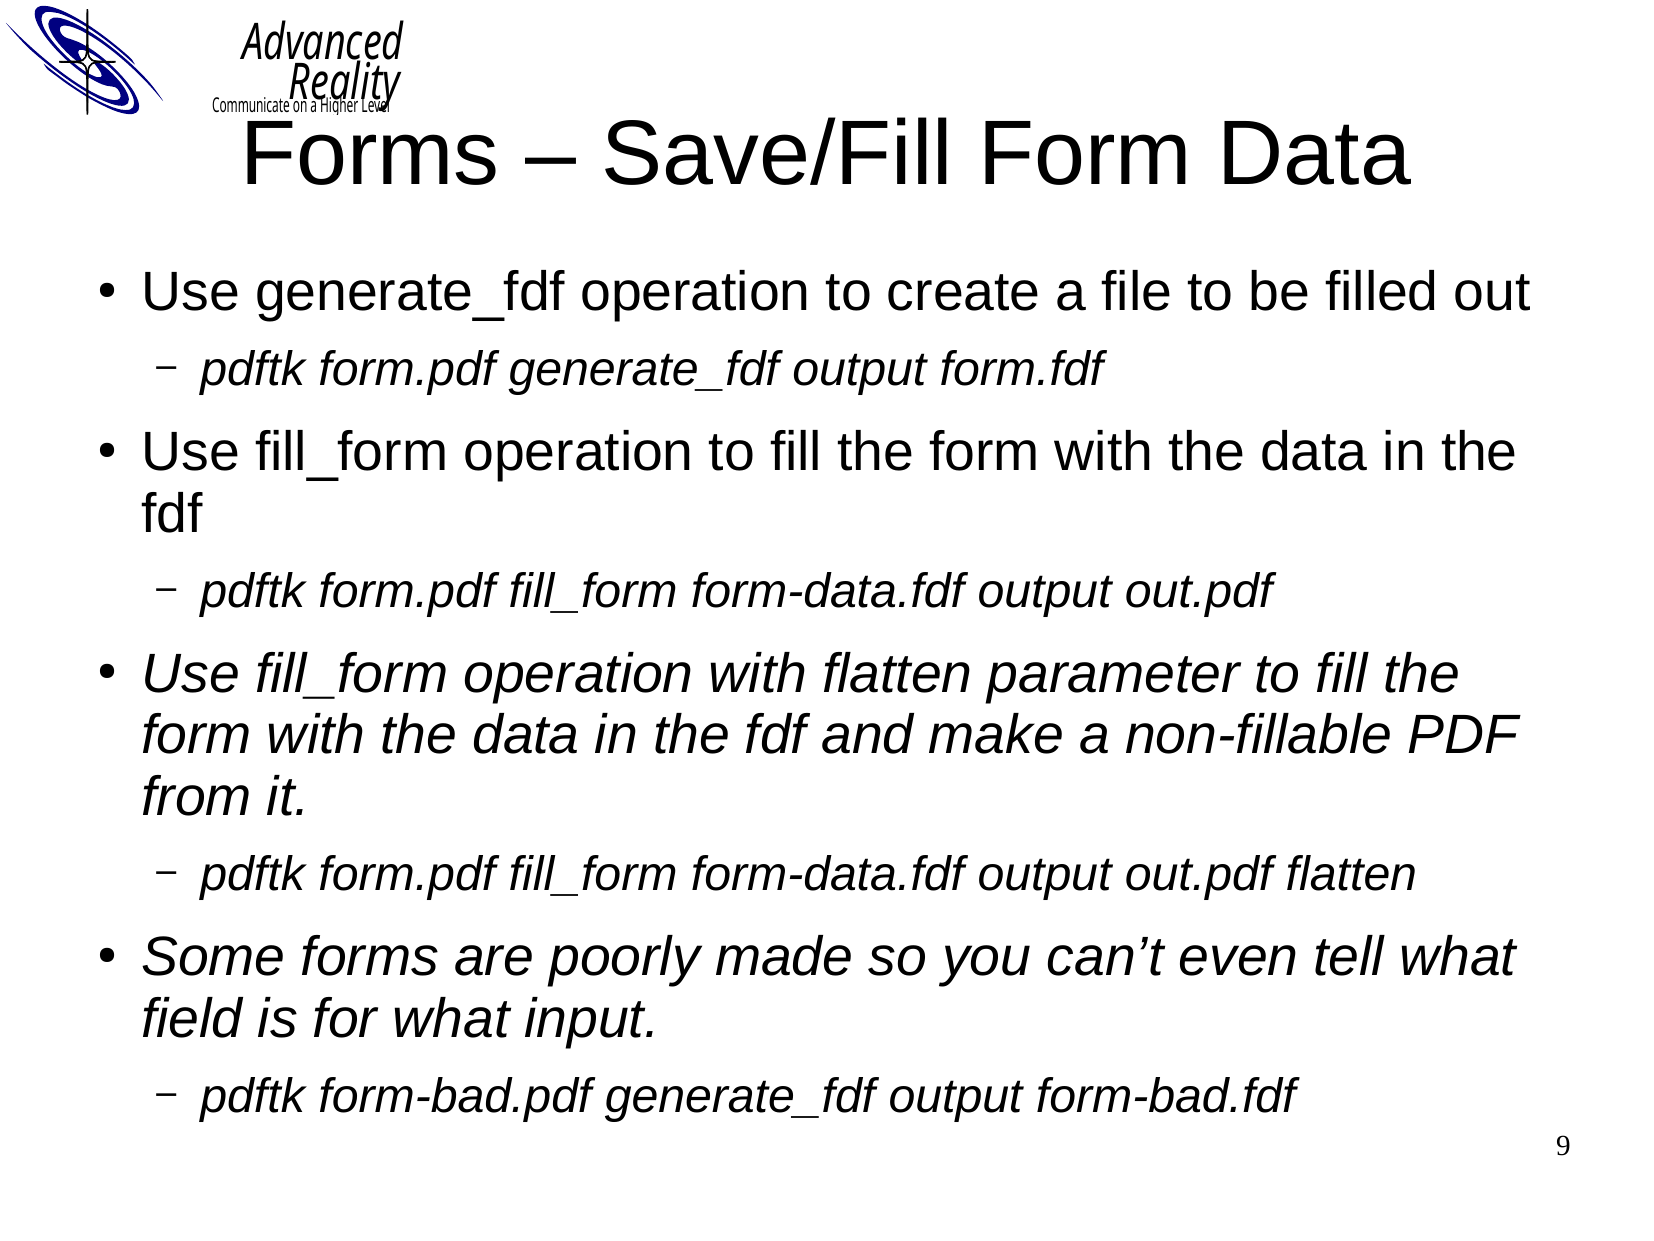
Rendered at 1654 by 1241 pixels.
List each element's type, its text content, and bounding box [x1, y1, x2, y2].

title Forms – Save/Fill Form Data [82, 49, 1571, 257]
list Use generate_fdf operation to create a file to be filled out pdftk form.pdf generate_fdf output form.fdf Use fill_form operation to fill the form with the data in the fdf pdftk form.pdf fill_form form-data.fdf output out.pdf Use fill_form operation with flatten parameter to fill the form with the data in the fdf and make a non-fillable PDF from it. pdftk form.pdf fill_form form-data.fdf output out.pdf flatten Some forms are poorly made so you can’t even tell what field is for what input. pdftk form-bad.pdf generate_fdf output form-bad.fdf [82, 260, 1571, 1126]
